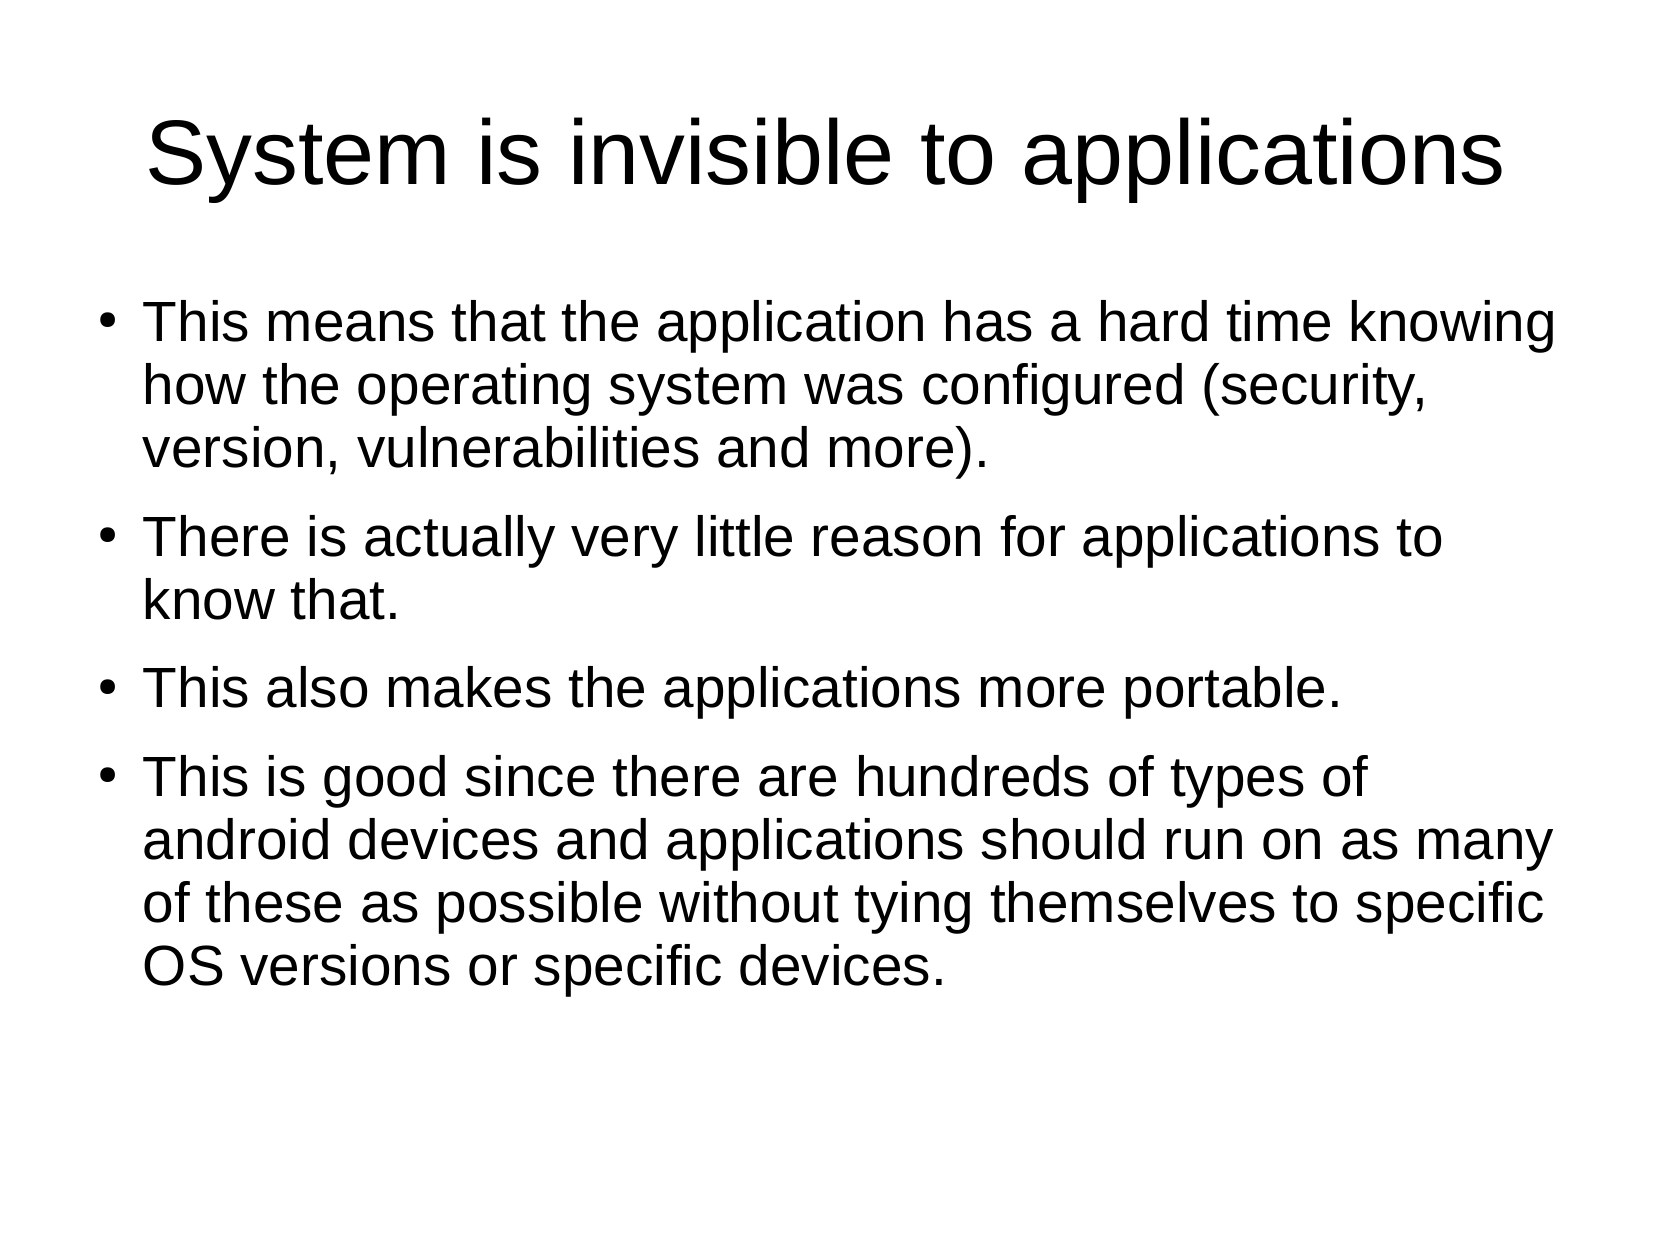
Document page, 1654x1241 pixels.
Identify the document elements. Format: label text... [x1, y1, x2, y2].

list This means that the application has a hard time knowing how the operating system was configured (security, version, vulnerabilities and more). There is actually very little reason for applications to know that. This also makes the applications more portable. This is good since there are hundreds of types of android devices and applications should run on as many of these as possible without tying themselves to specific OS versions or specific devices. [82, 290, 1571, 1010]
title System is invisible to applications [82, 49, 1571, 257]
